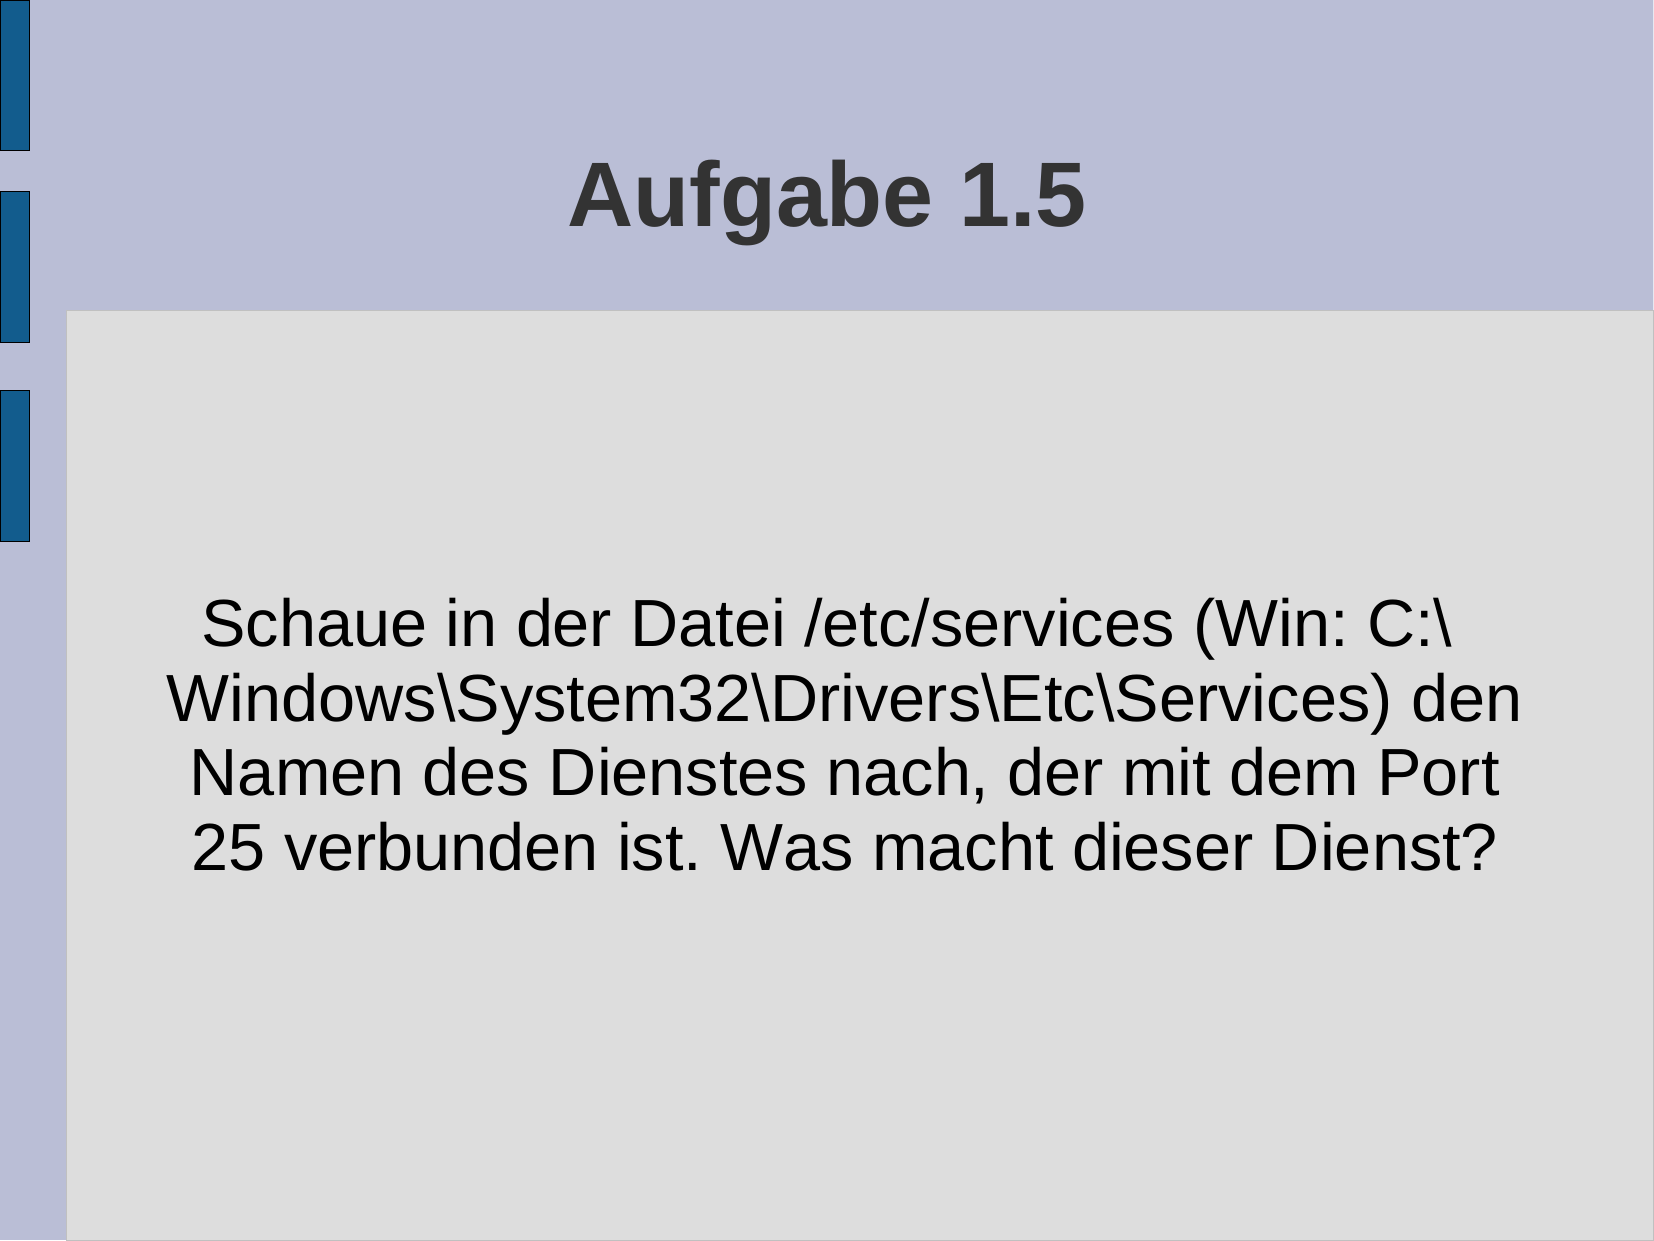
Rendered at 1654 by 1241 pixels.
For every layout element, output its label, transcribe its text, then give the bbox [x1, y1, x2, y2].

subtitle Schaue in der Datei /etc/services (Win: C:\Windows\System32\Drivers\Etc\Services) den Namen des Dienstes nach, der mit dem Port 25 verbunden ist. Was macht dieser Dienst? [121, 352, 1534, 1119]
title Aufgabe 1.5 [121, 98, 1534, 291]
